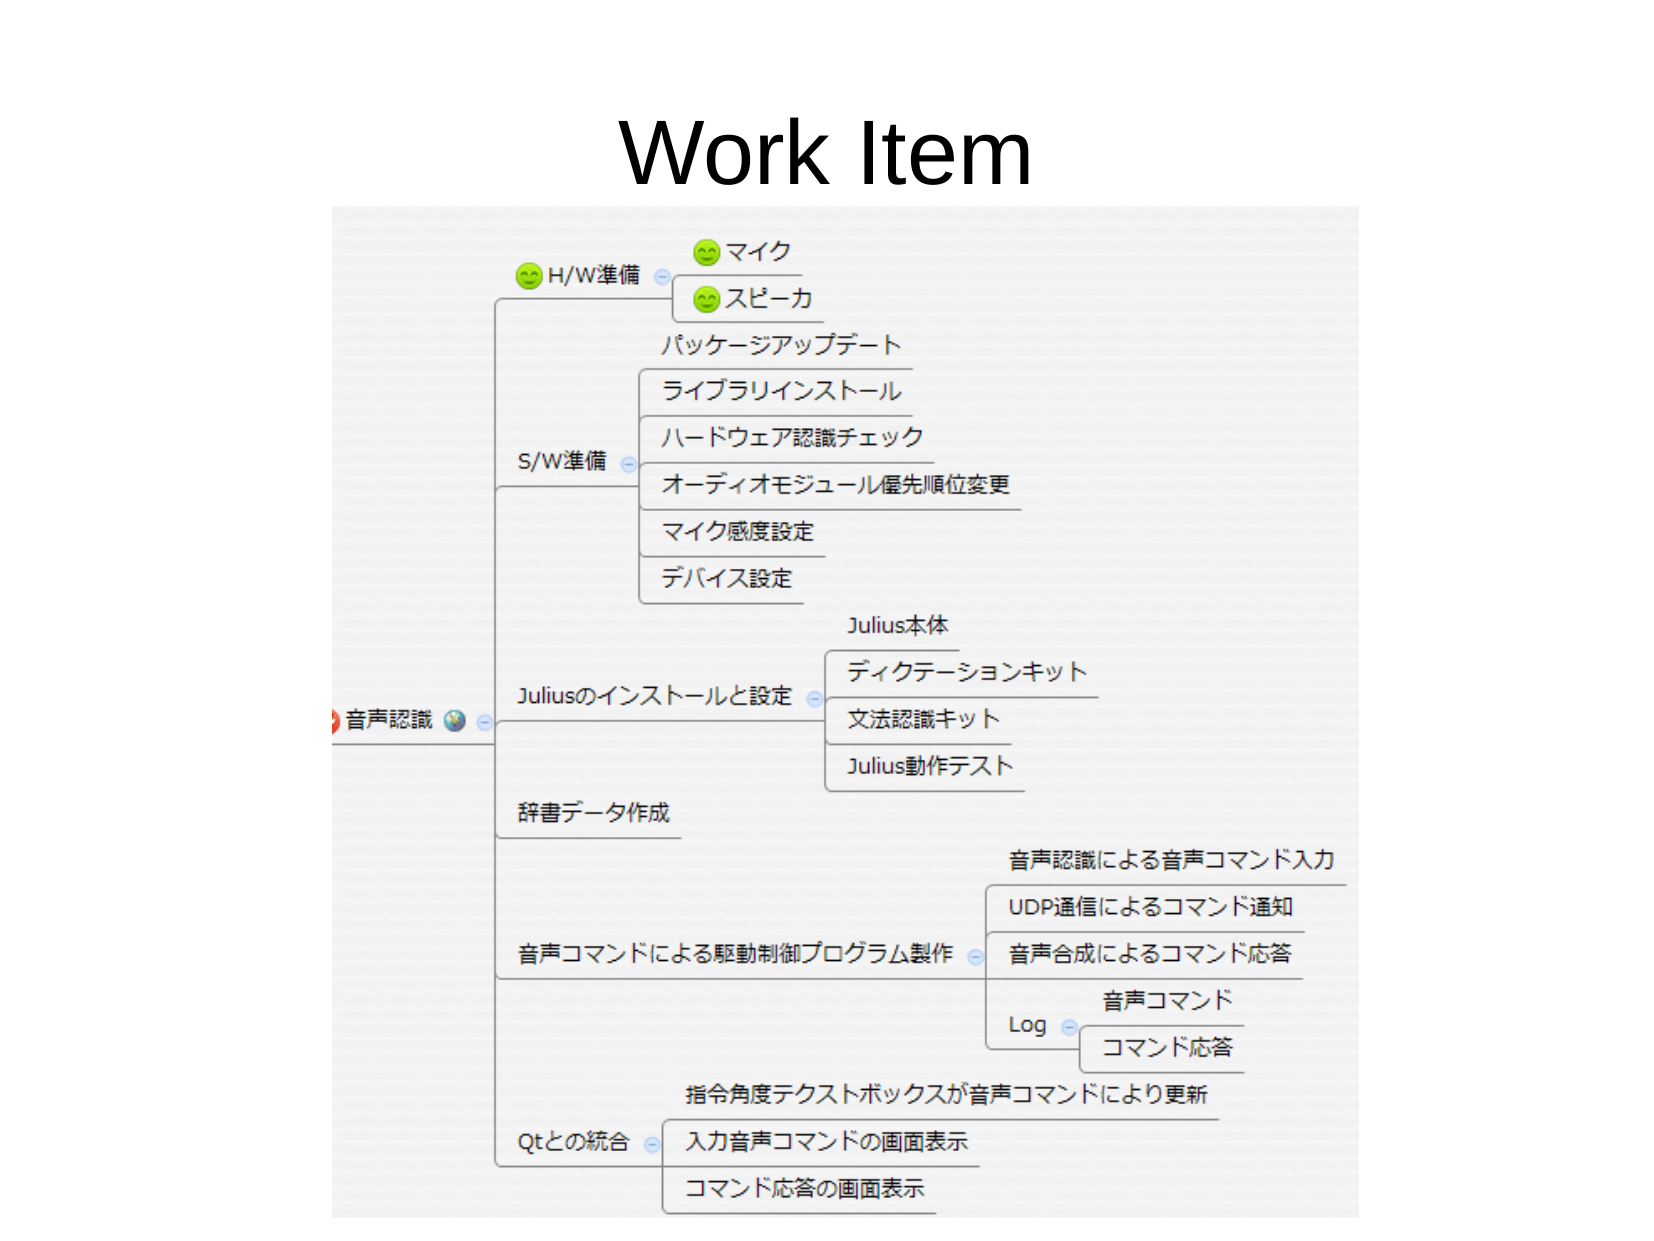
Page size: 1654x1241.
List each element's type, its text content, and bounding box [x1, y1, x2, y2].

title Work Item [82, 49, 1571, 257]
picture [332, 206, 1359, 1218]
